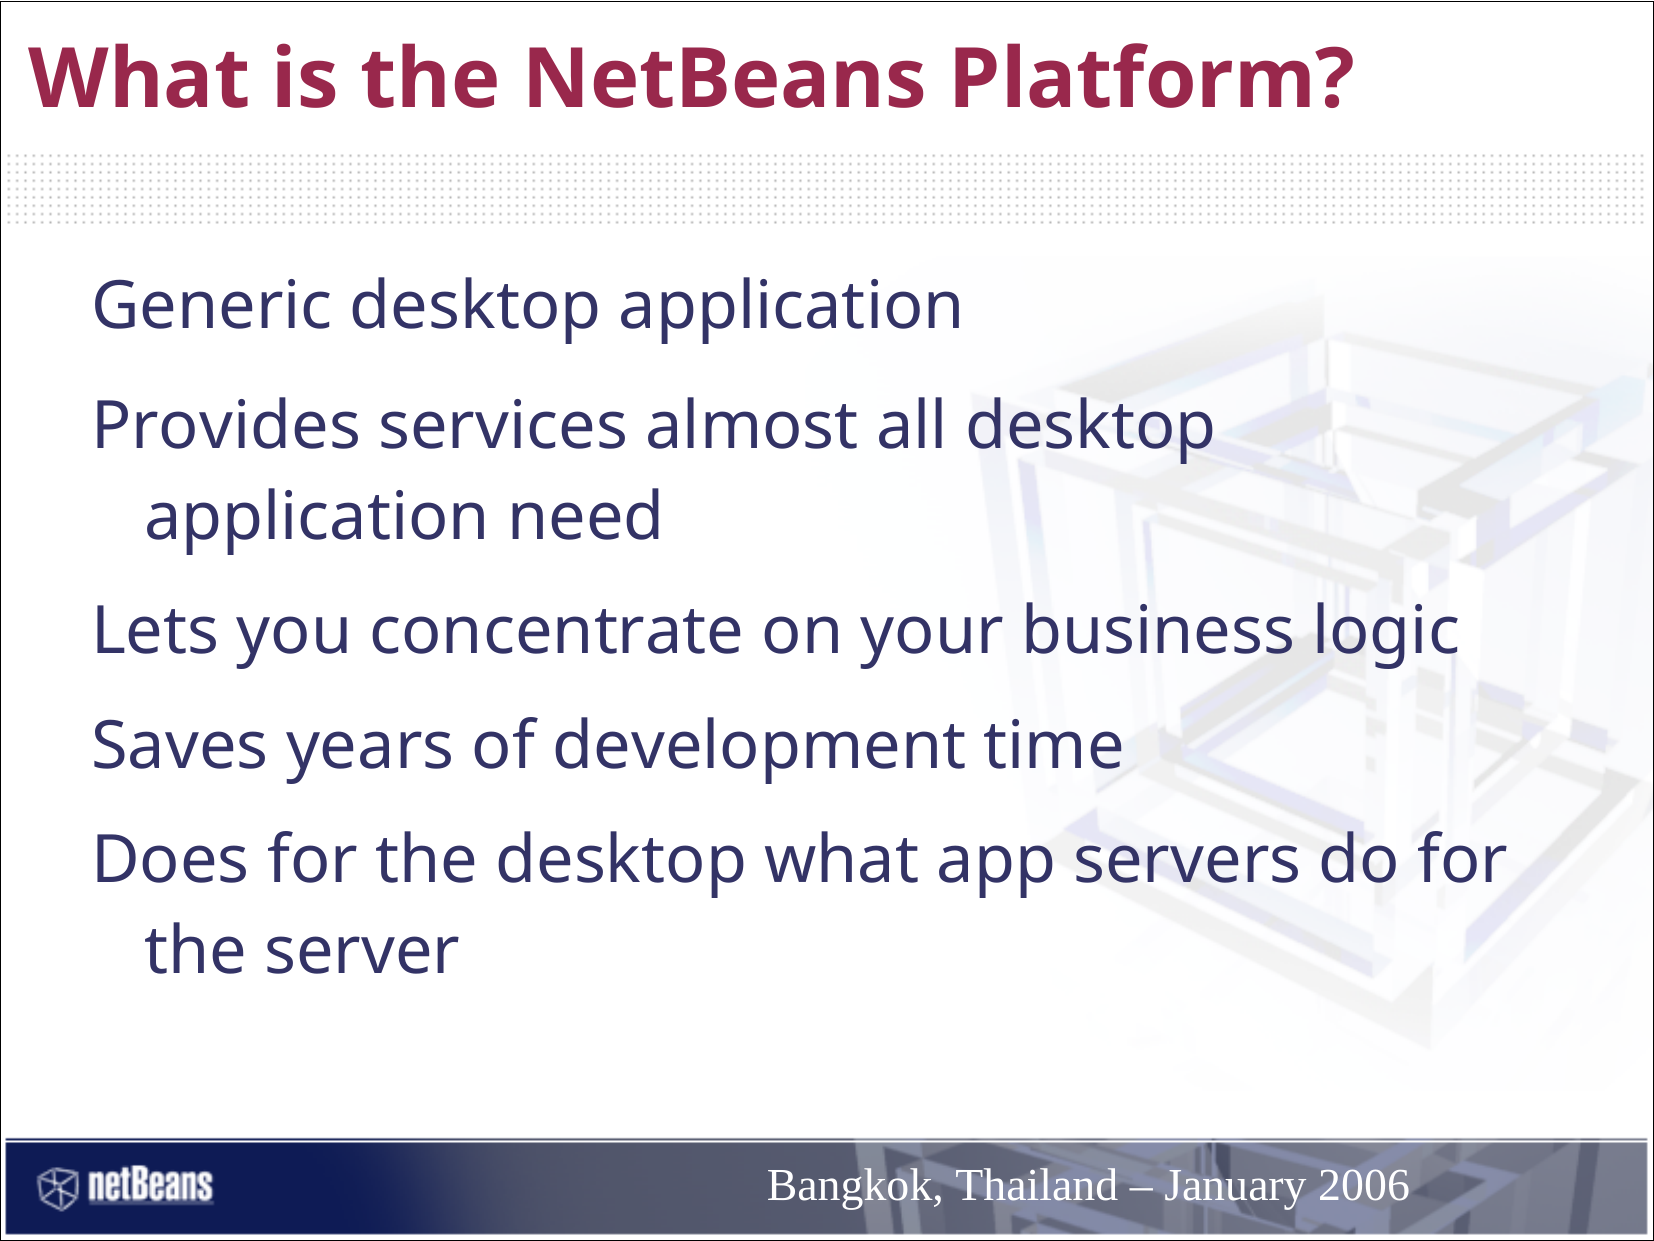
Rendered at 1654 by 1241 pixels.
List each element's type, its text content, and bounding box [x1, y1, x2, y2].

list Generic desktop application Provides services almost all desktop application need Lets you concentrate on your business logic Saves years of development time Does for the desktop what app servers do for the server [73, 257, 1574, 1127]
picture [1, 2, 1653, 1240]
title What is the NetBeans Platform? [28, 0, 1619, 152]
